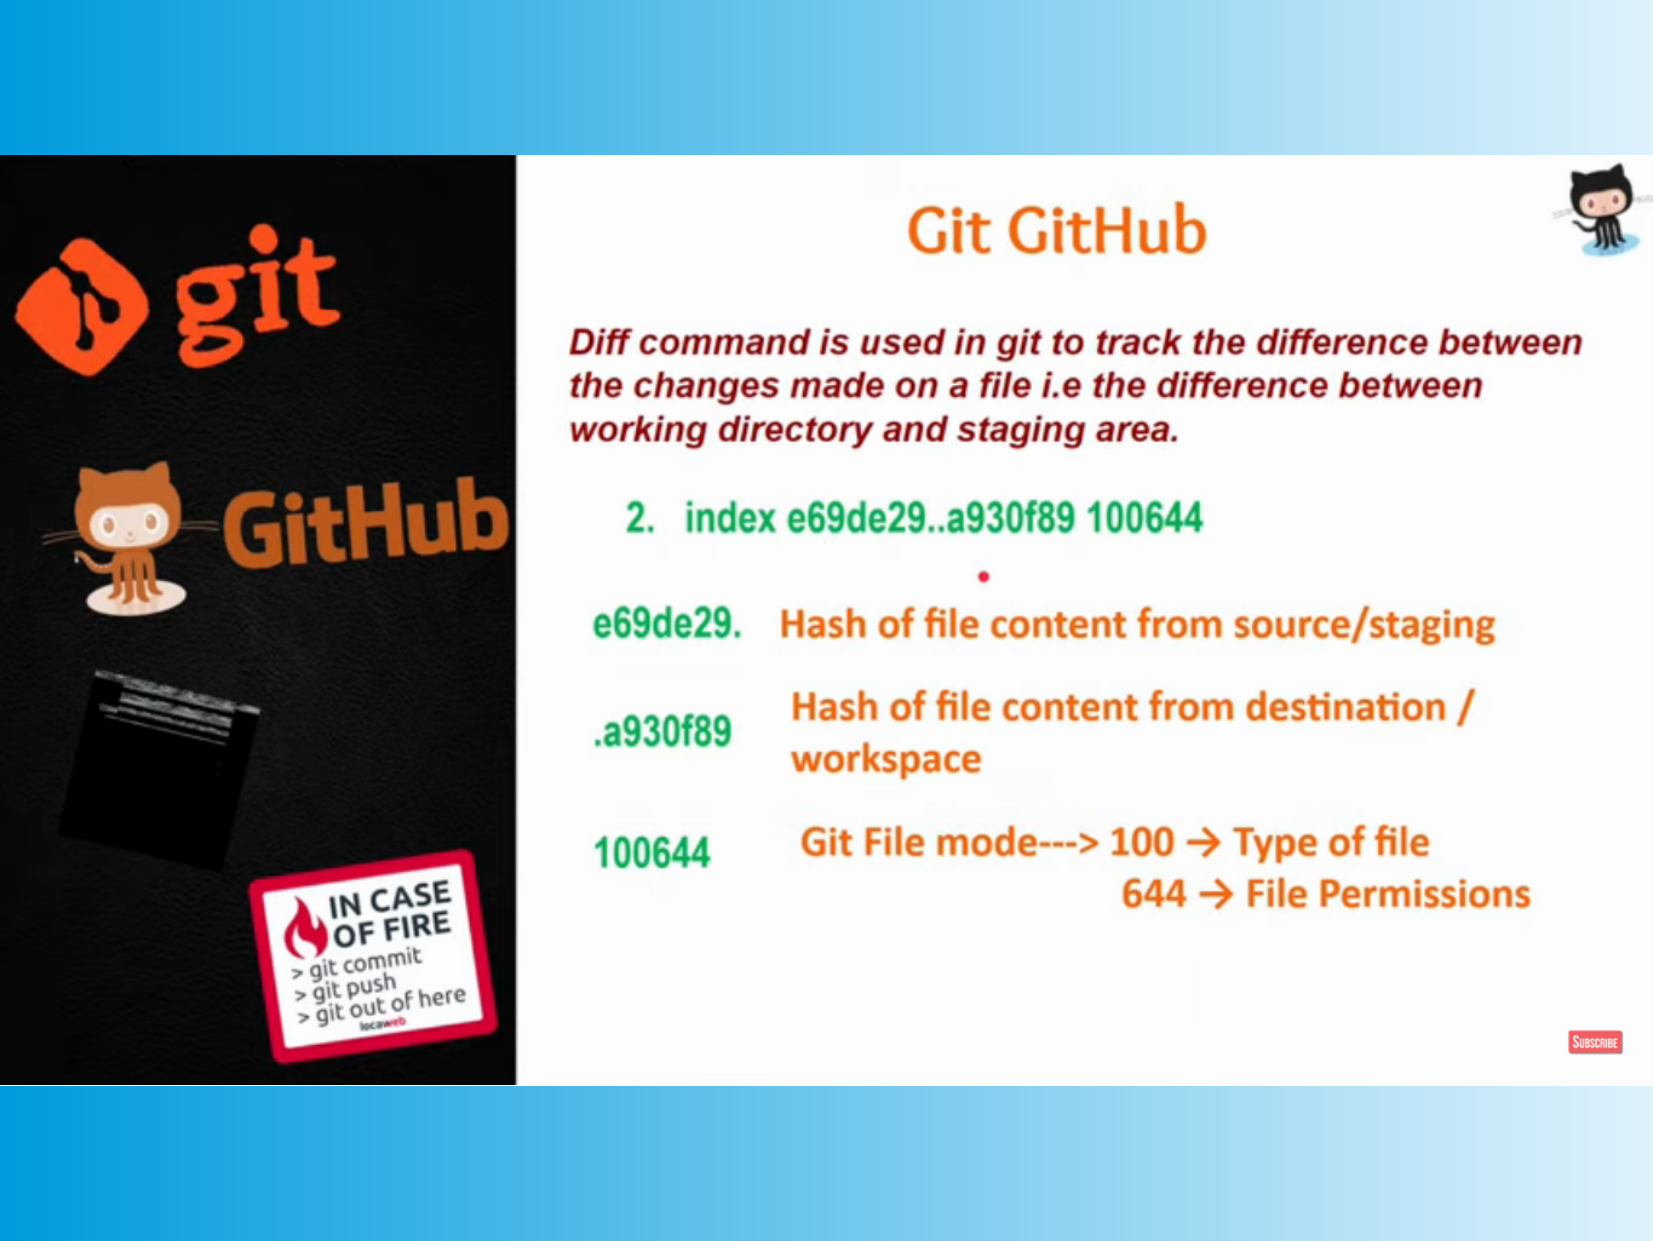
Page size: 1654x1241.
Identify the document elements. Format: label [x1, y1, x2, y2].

picture [0, 155, 1653, 1241]
